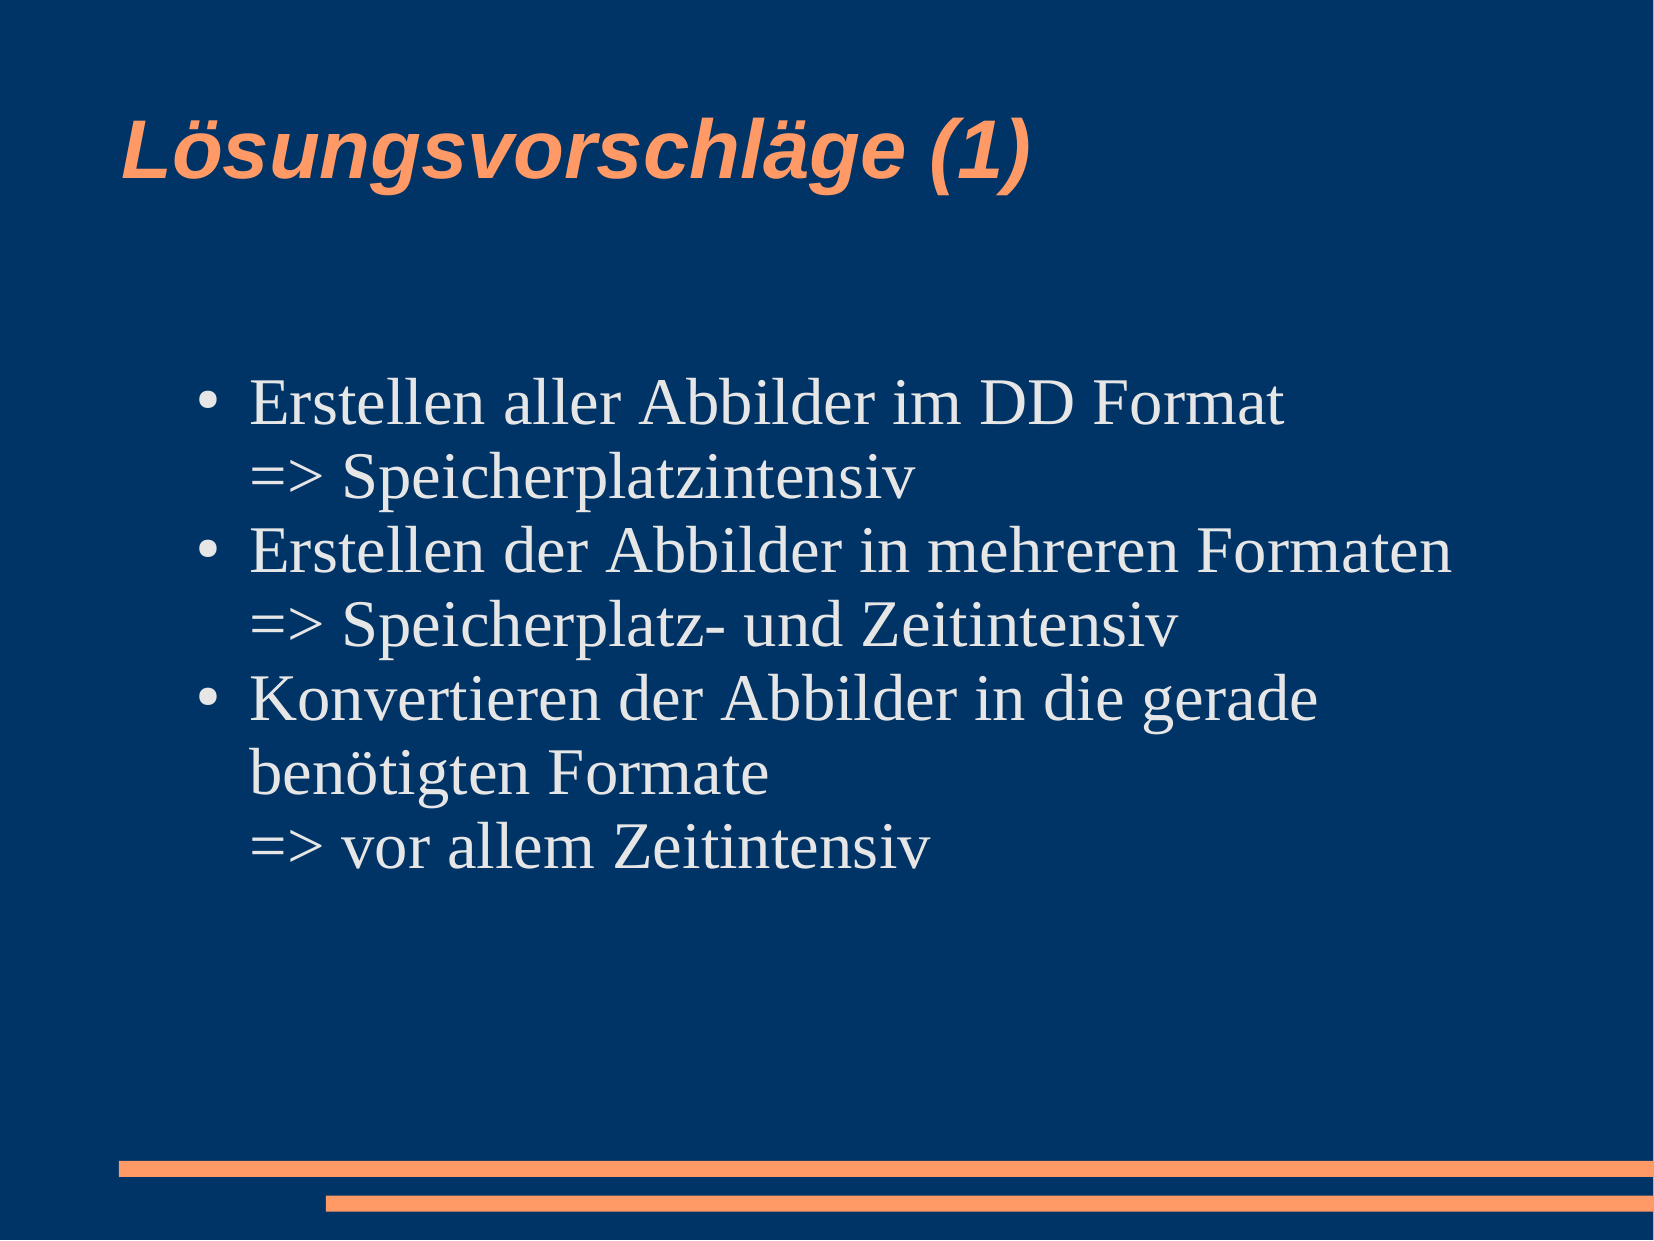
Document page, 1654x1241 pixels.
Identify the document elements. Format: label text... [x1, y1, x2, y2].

title Lösungsvorschläge (1) [121, 46, 1534, 254]
list Erstellen aller Abbilder im DD Format => Speicherplatzintensiv Erstellen der Abbilder in mehreren Formaten => Speicherplatz- und Zeitintensiv Konvertieren der Abbilder in die gerade benötigten Formate => vor allem Zeitintensiv [178, 364, 1570, 1147]
